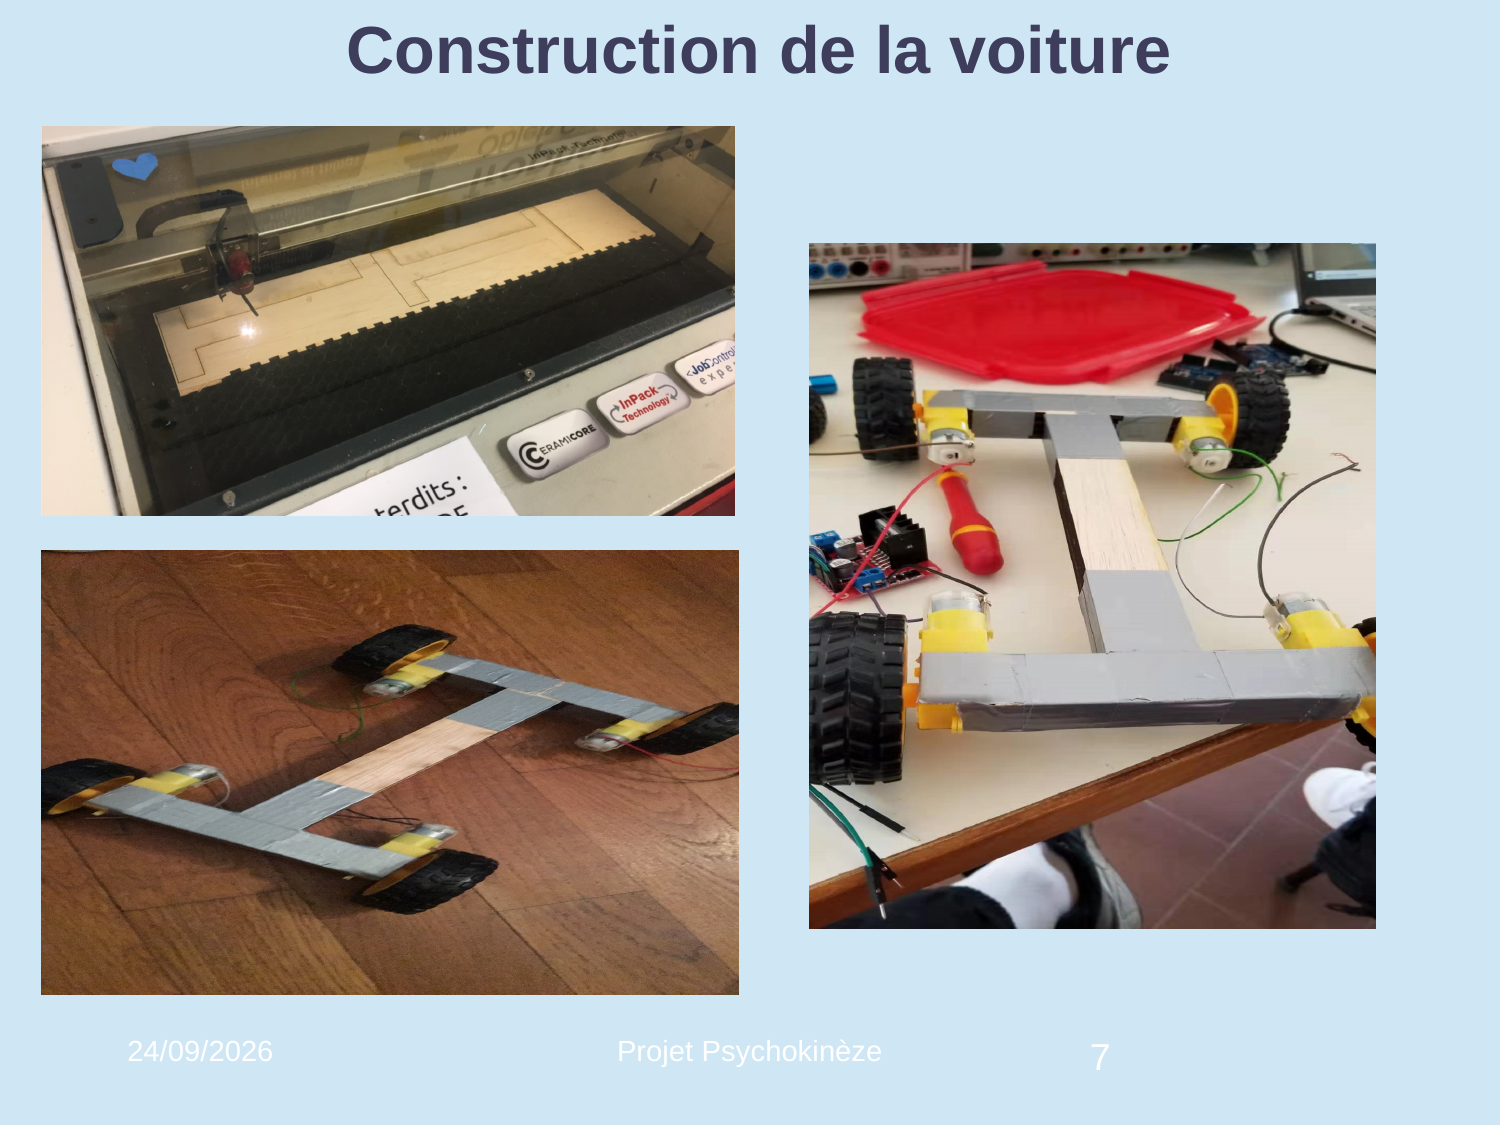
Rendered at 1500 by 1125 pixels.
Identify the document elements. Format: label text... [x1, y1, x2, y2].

picture [41, 550, 739, 995]
picture [41, 125, 735, 516]
title Construction de la voiture [53, 0, 1466, 126]
slide_number <numéro> [1074, 1025, 1388, 1100]
picture [809, 243, 1376, 929]
